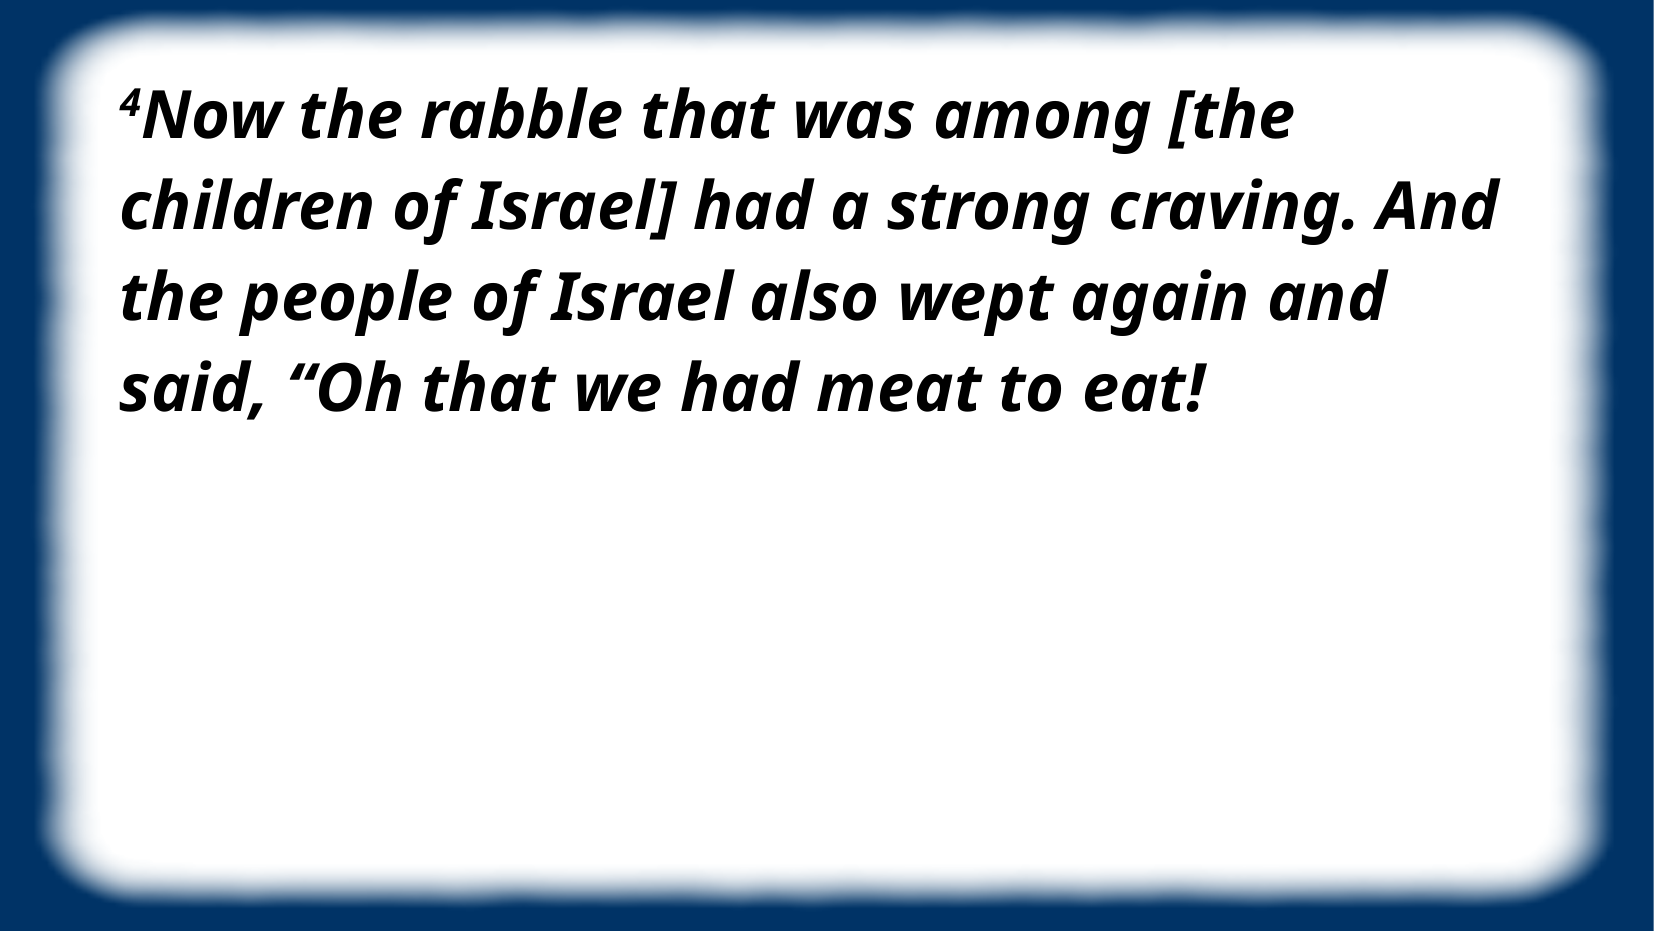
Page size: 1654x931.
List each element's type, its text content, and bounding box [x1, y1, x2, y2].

picture [0, 0, 1654, 931]
text_box 4Now the rabble that was among [the children of Israel] had a strong craving. And the people of Israel also wept again and said, “Oh that we had meat to eat! [105, 60, 1546, 430]
